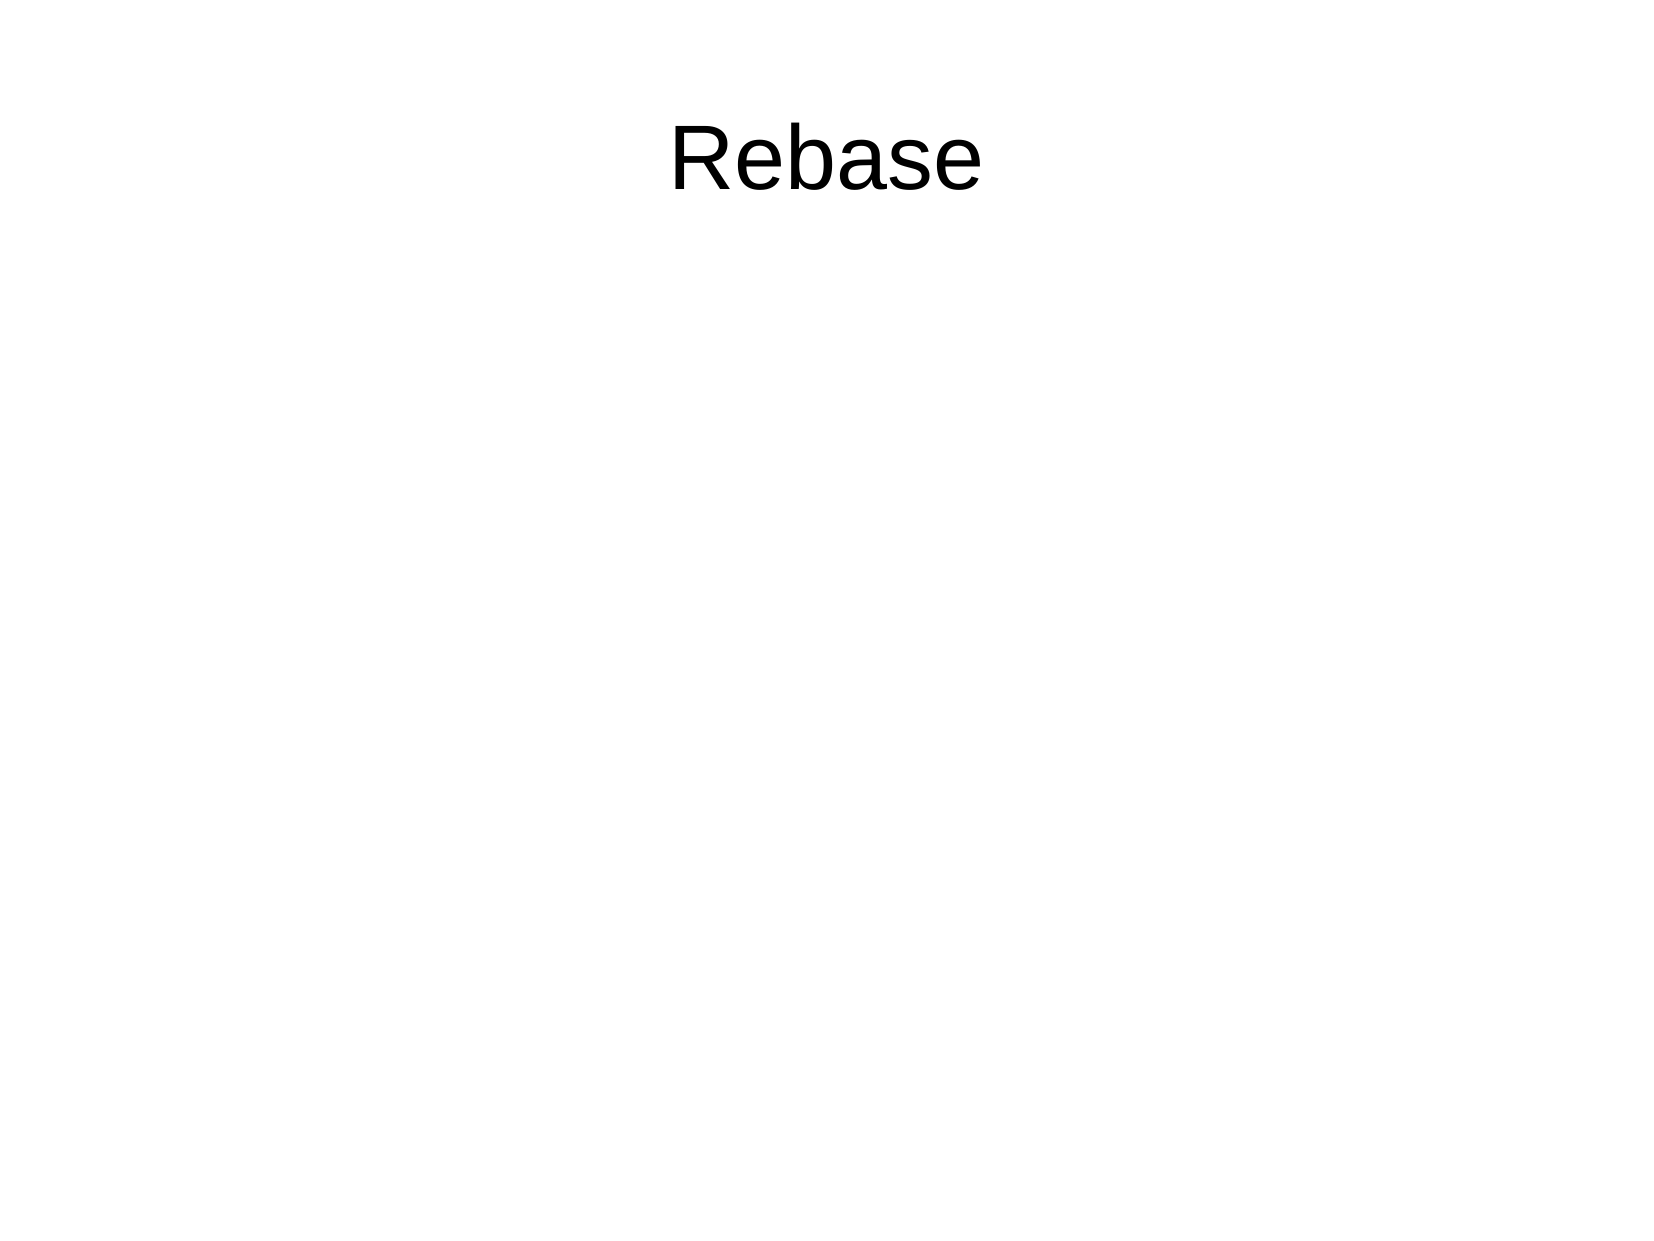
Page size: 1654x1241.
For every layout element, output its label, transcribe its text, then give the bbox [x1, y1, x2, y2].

title Rebase [82, 49, 1571, 257]
